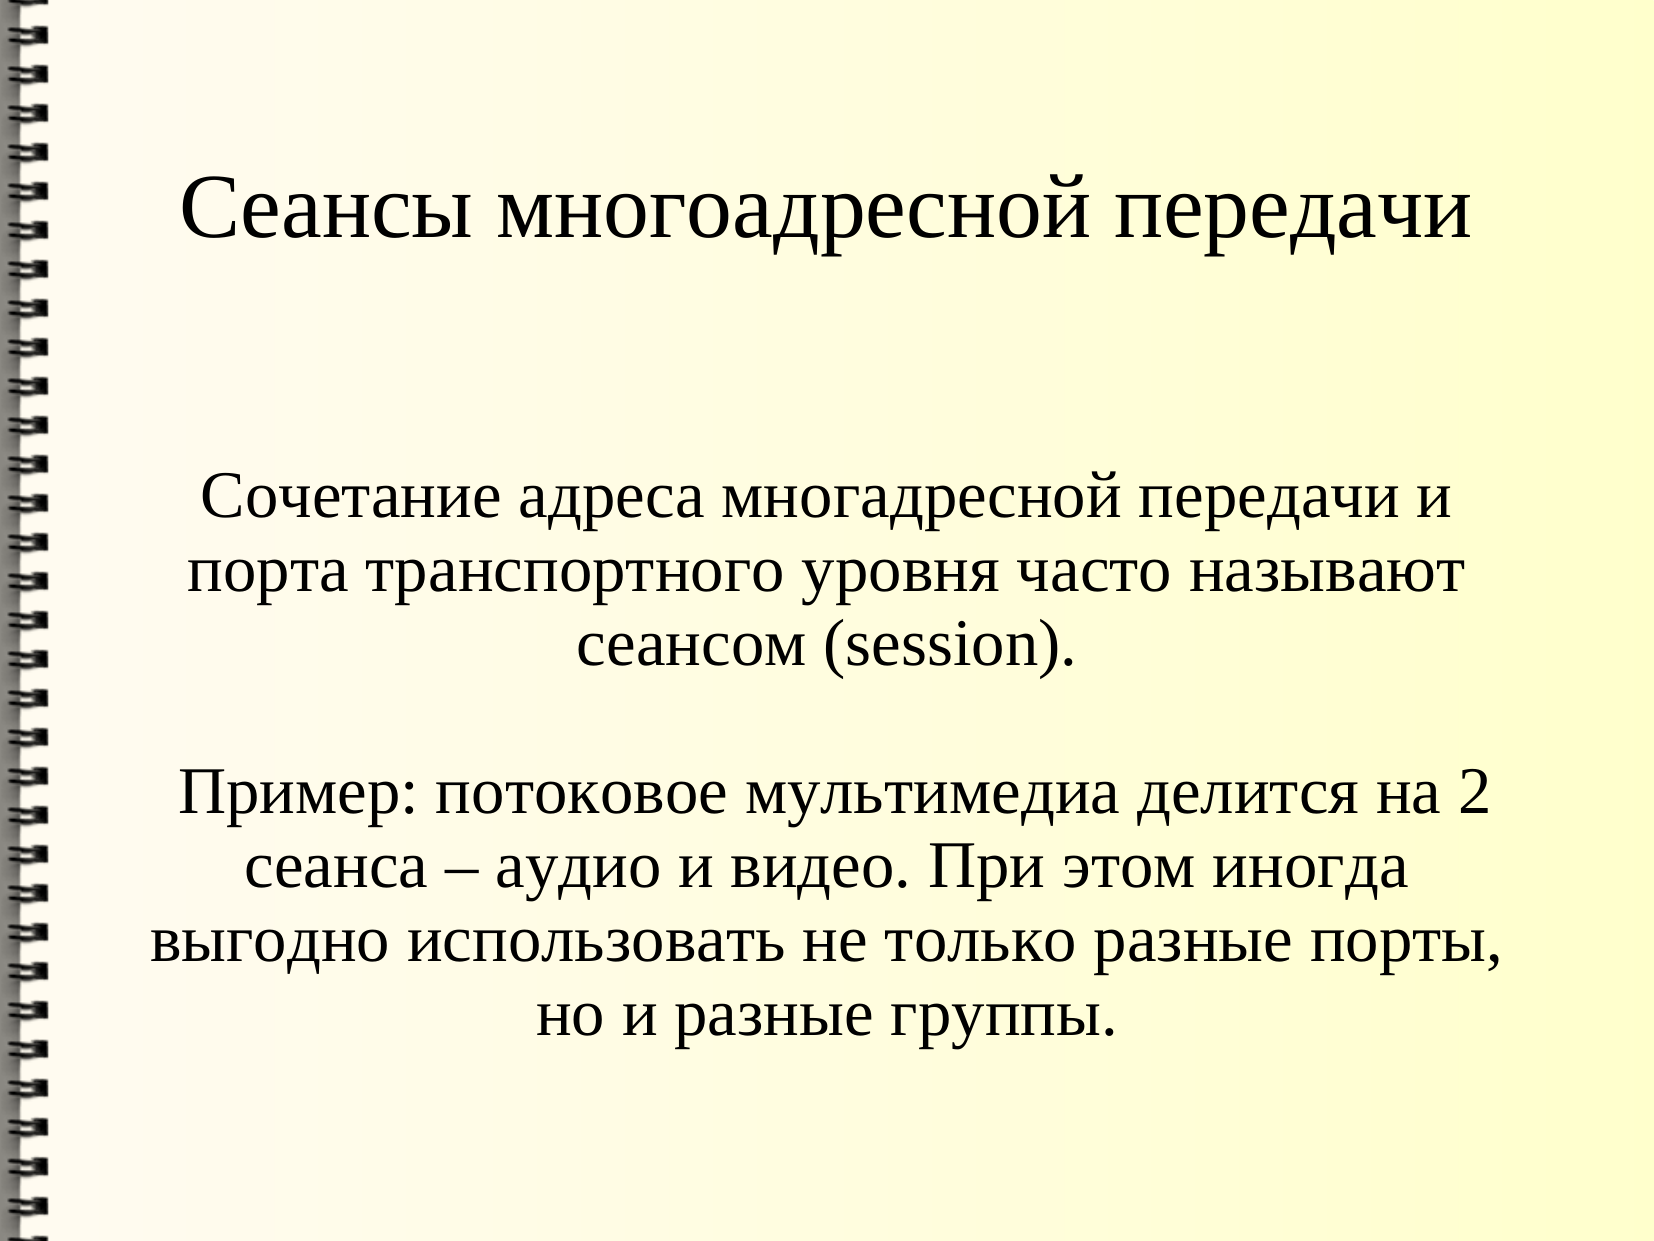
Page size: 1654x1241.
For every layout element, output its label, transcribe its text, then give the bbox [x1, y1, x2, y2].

picture [0, 0, 1654, 1241]
title Сеансы многоадресной передачи [121, 102, 1534, 311]
subtitle Сочетание адреса многадресной передачи и порта транспортного уровня часто называют сеансом (session). Пример: потоковое мультимедиа делится на 2 сеанса – аудио и видео. При этом иногда выгодно использовать не только разные порты, но и разные группы. [121, 344, 1534, 1164]
